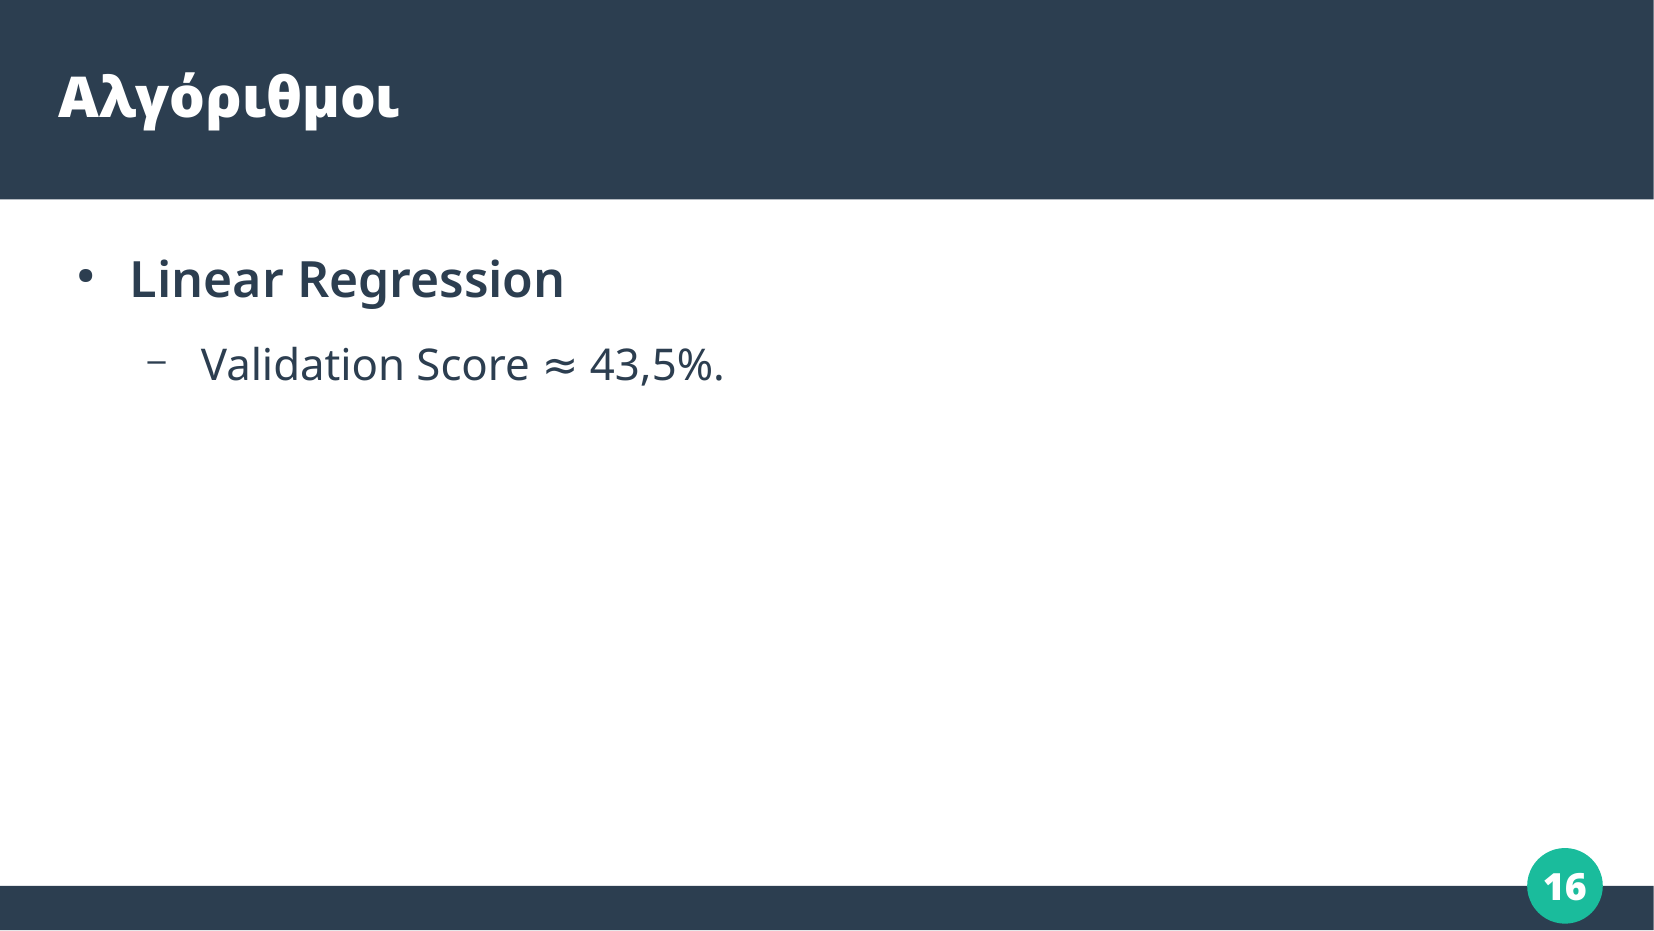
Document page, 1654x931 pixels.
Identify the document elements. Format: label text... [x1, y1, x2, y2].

title Αλγόριθμοι [59, 37, 1595, 156]
list Linear Regression Validation Score ≈ 43,5%. [59, 243, 1595, 864]
